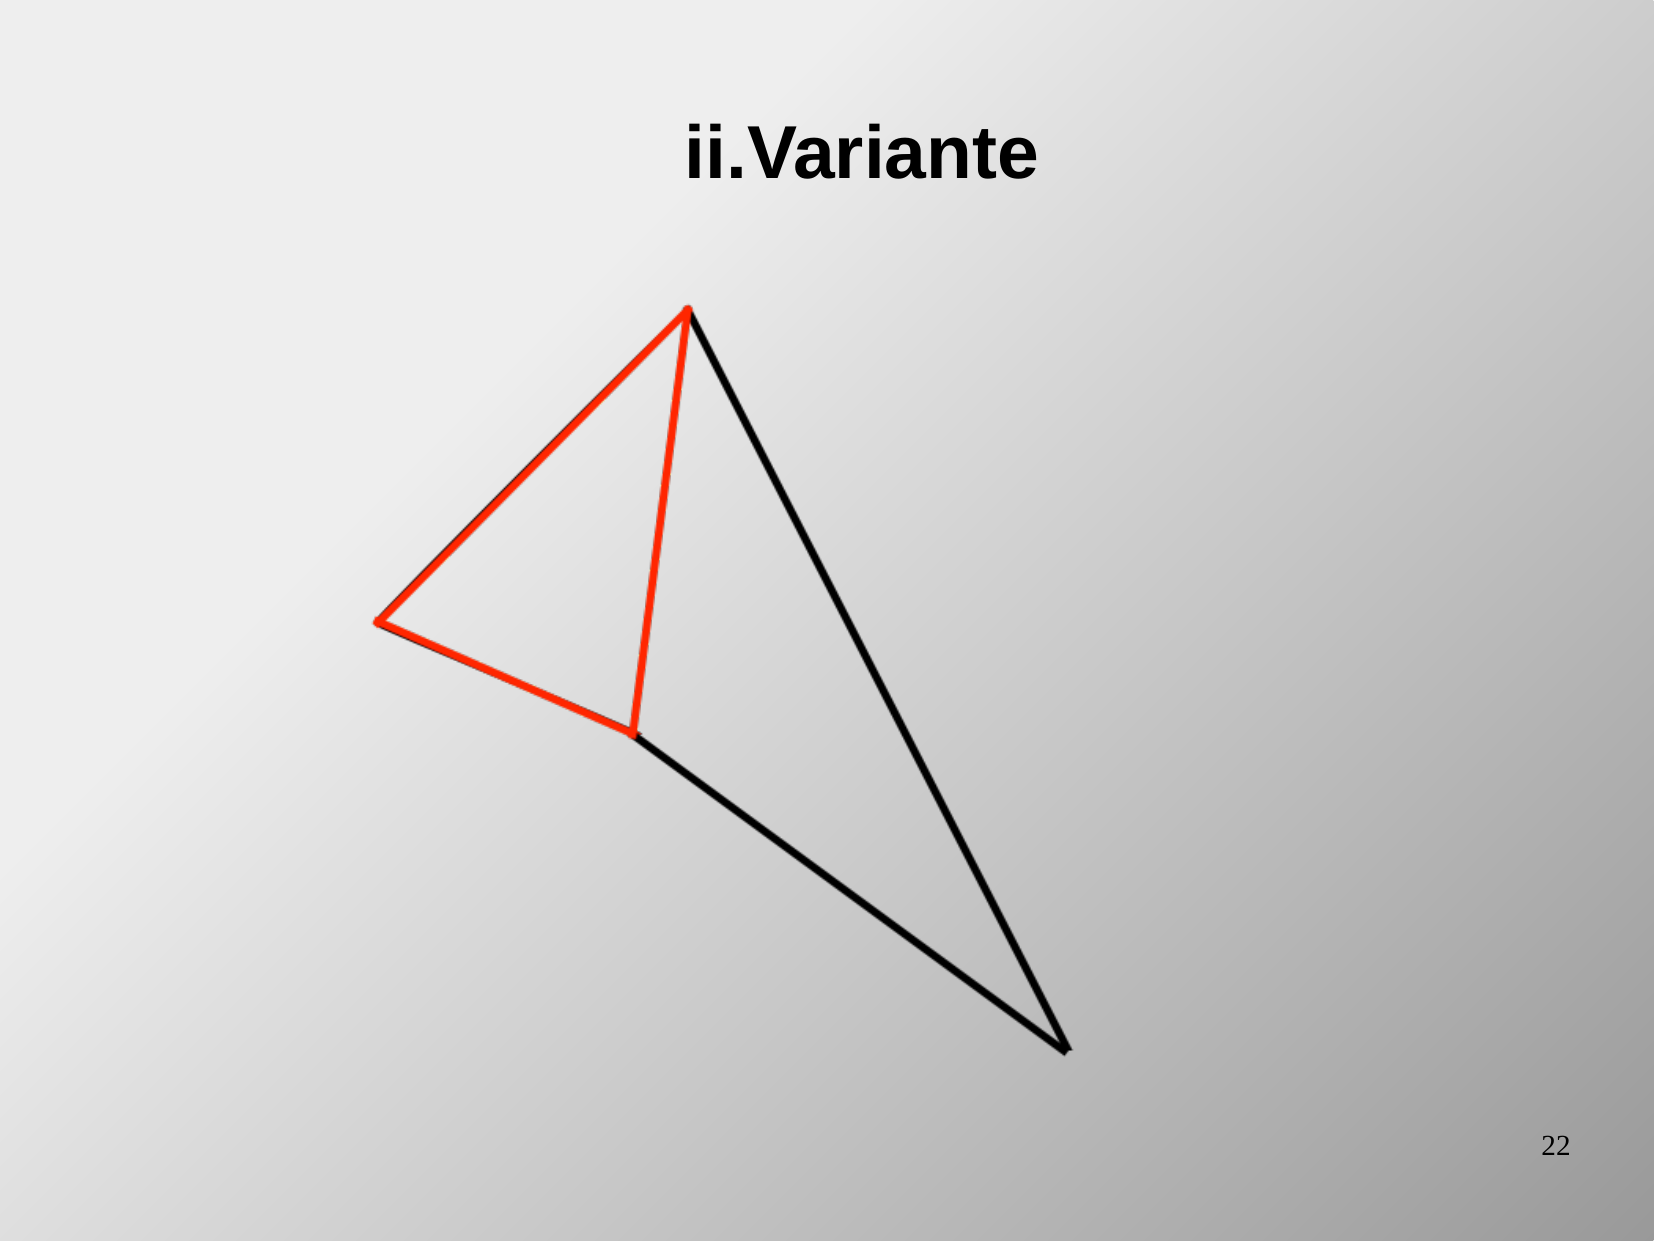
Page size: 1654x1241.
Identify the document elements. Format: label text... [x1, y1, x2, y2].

title ii.Variante [82, 49, 1571, 257]
picture [364, 290, 1289, 1109]
